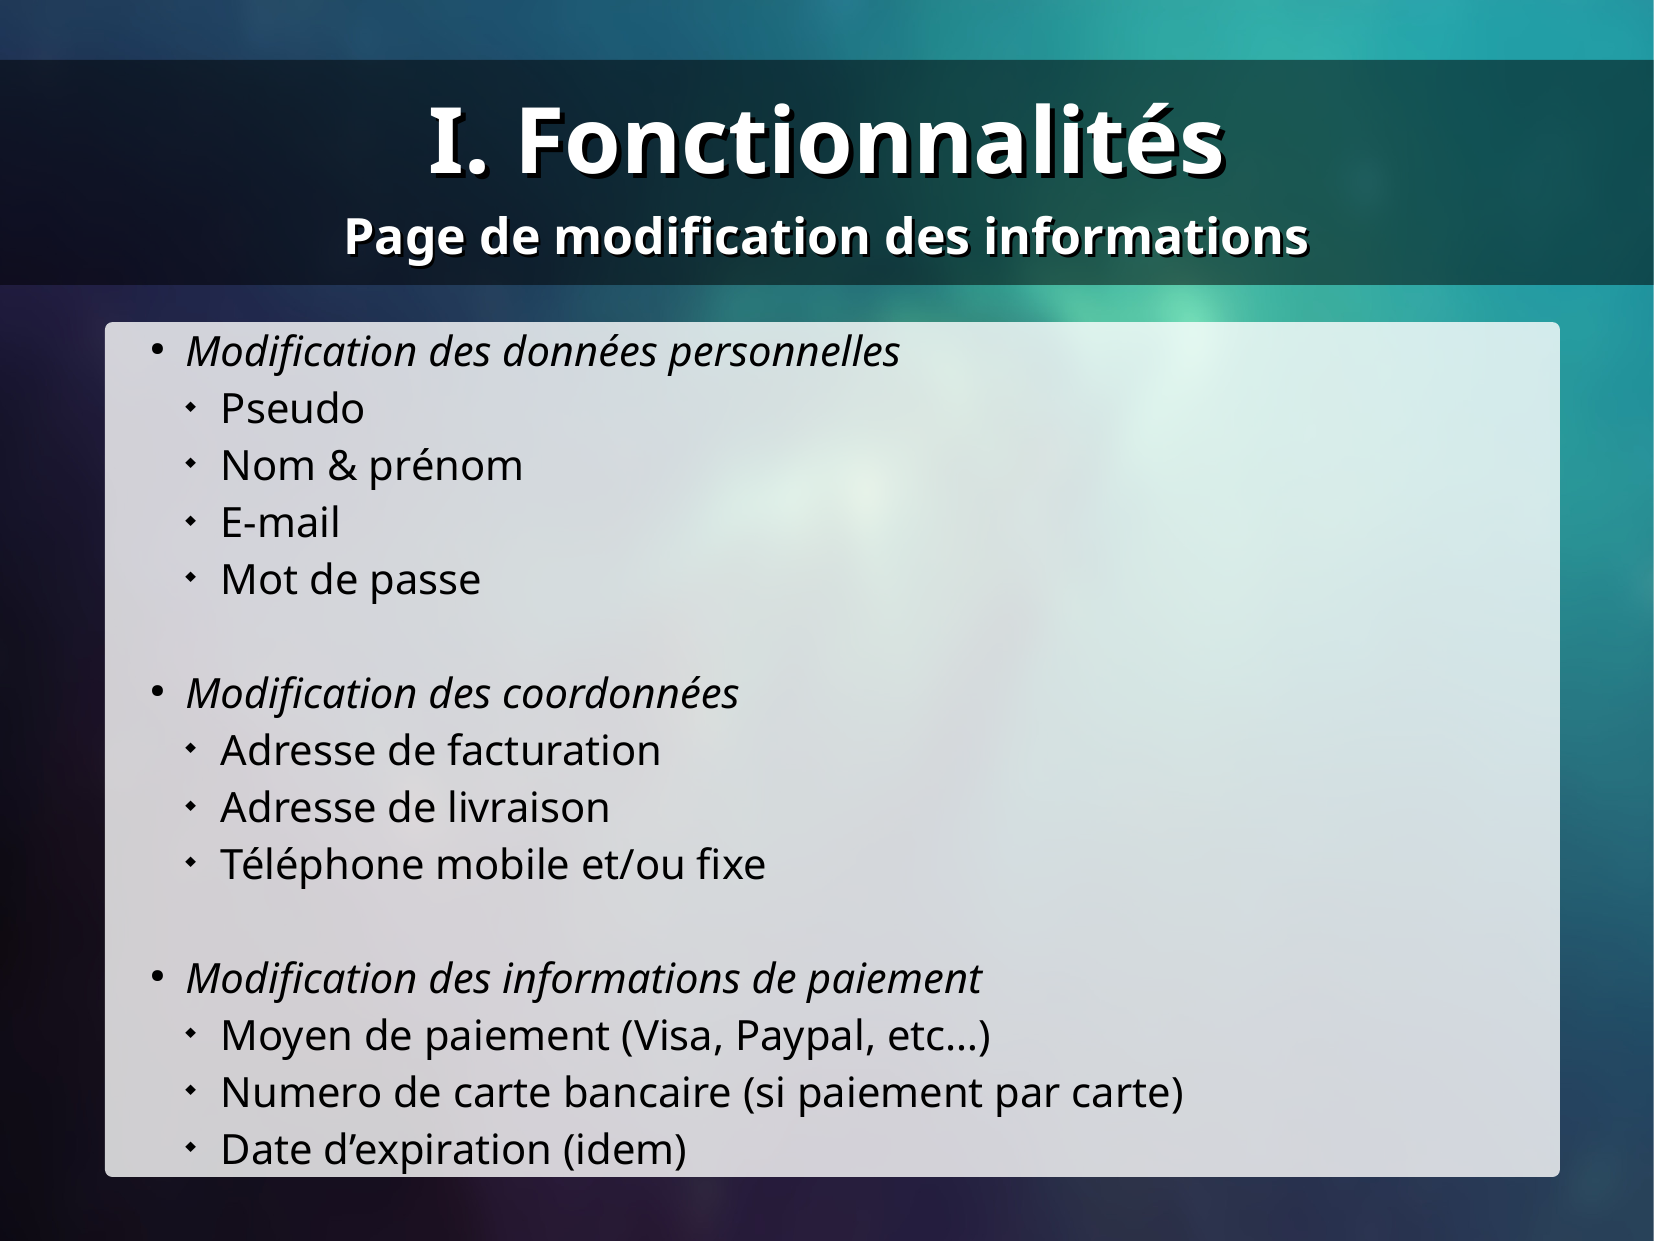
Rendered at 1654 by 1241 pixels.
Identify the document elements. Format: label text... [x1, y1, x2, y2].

title I. Fonctionnalités Page de modification des informations [0, 59, 1654, 285]
subtitle Modification des données personnelles Pseudo Nom & prénom E-mail Mot de passe Modification des coordonnées Adresse de facturation Adresse de livraison Téléphone mobile et/ou fixe Modification des informations de paiement Moyen de paiement (Visa, Paypal, etc…) Numero de carte bancaire (si paiement par carte) Date d’expiration (idem) [104, 344, 1560, 1155]
picture [0, 285, 1654, 1241]
picture [0, 0, 1654, 59]
